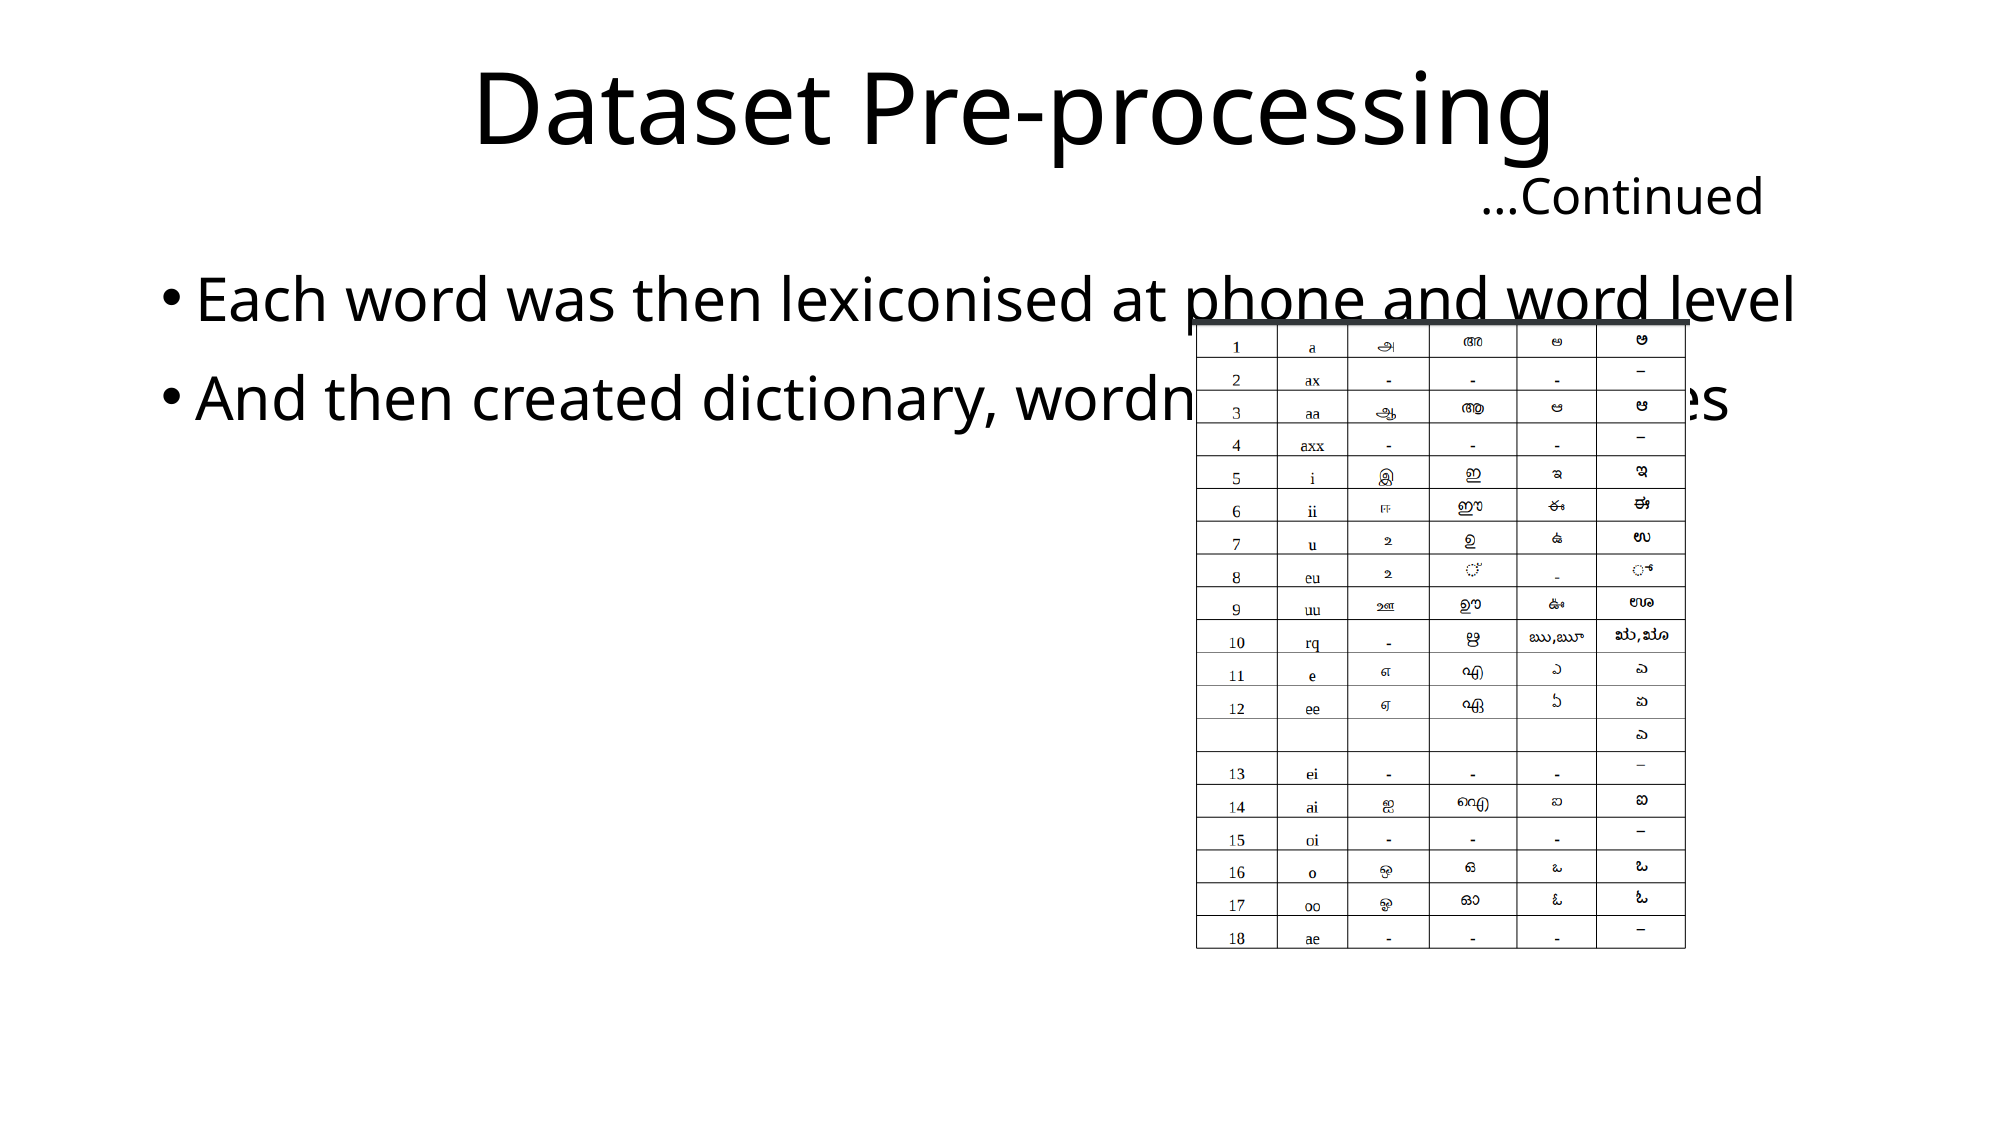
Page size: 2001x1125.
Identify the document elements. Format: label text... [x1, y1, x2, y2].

picture [1192, 319, 1690, 952]
text_box Each word was then lexiconised at phone and word level And then created dictionary, wordnet and bigram files [146, 245, 1854, 457]
text_box Dataset Pre-processing …Continued [249, 37, 1780, 193]
